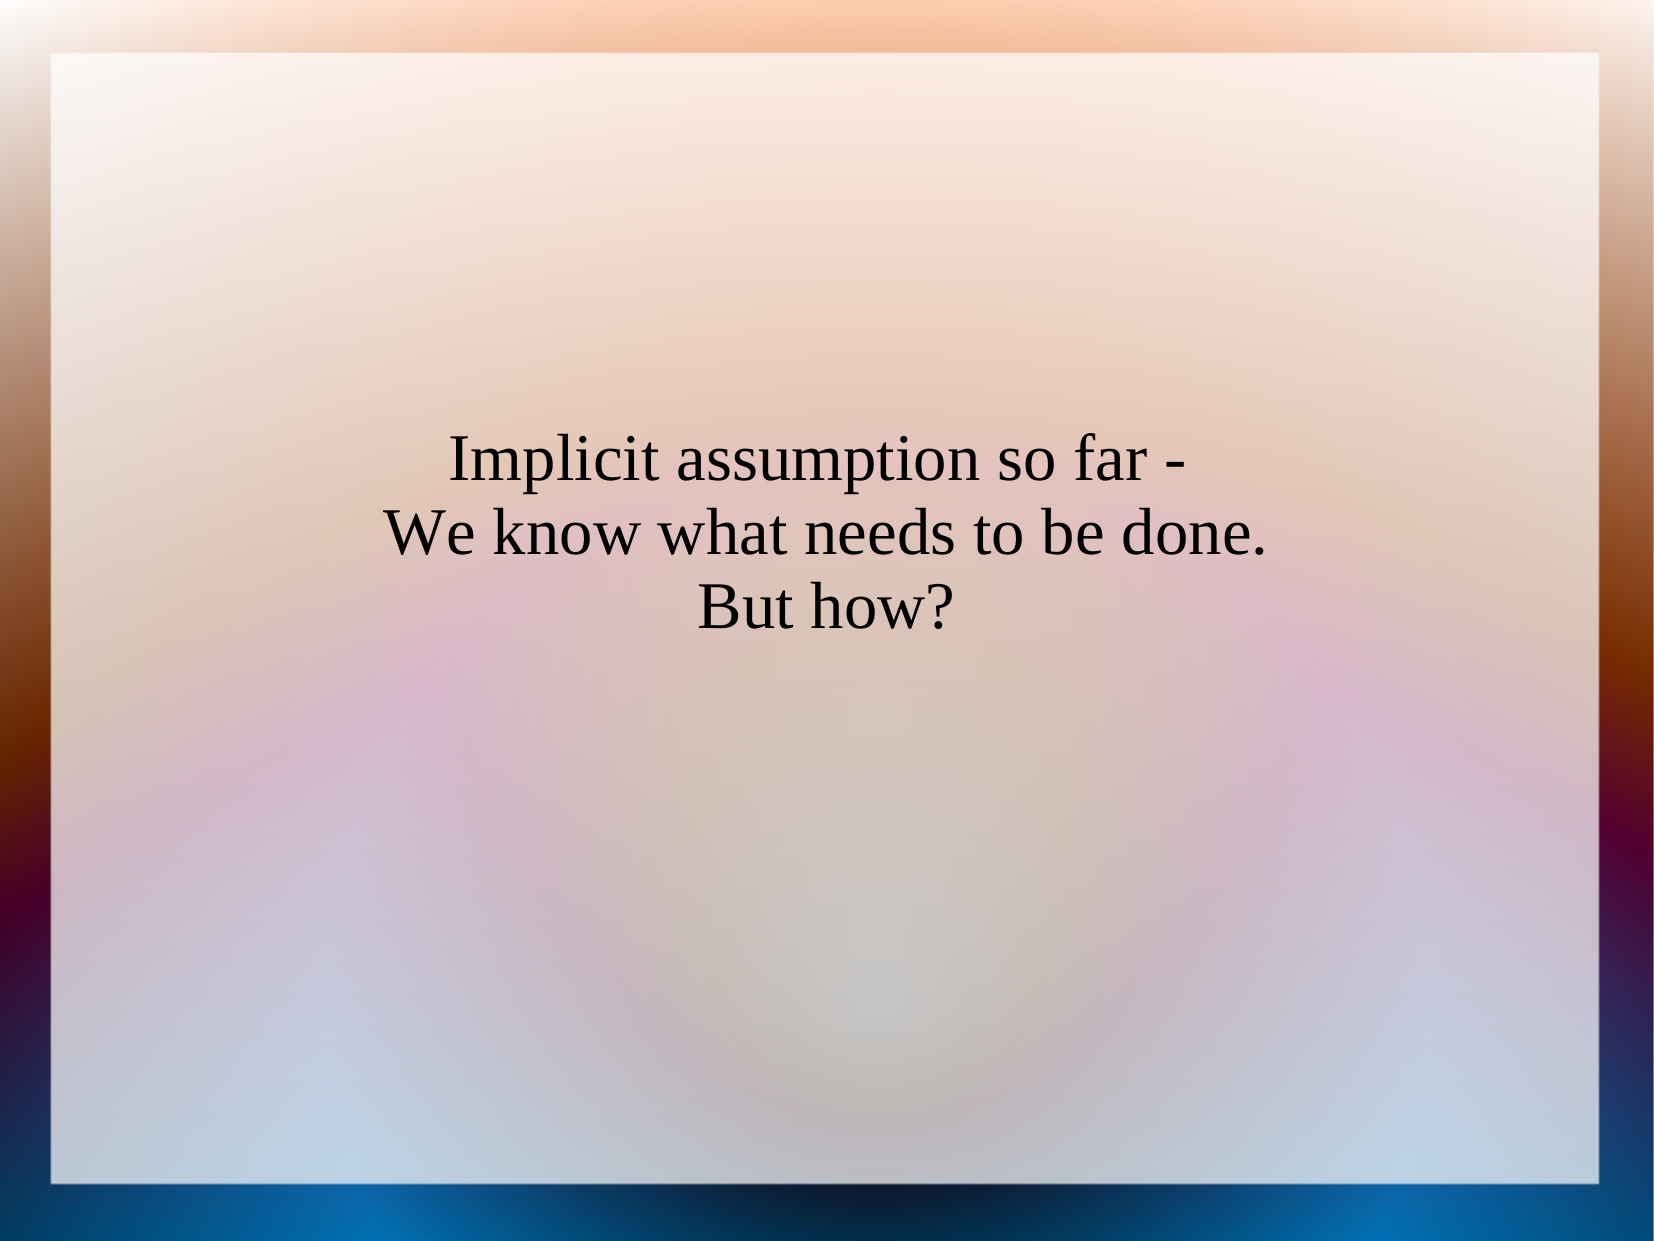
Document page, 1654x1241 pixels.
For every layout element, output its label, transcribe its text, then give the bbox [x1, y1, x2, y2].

picture [0, 0, 1654, 1241]
subtitle Implicit assumption so far - We know what needs to be done. But how? [82, 55, 1571, 1010]
